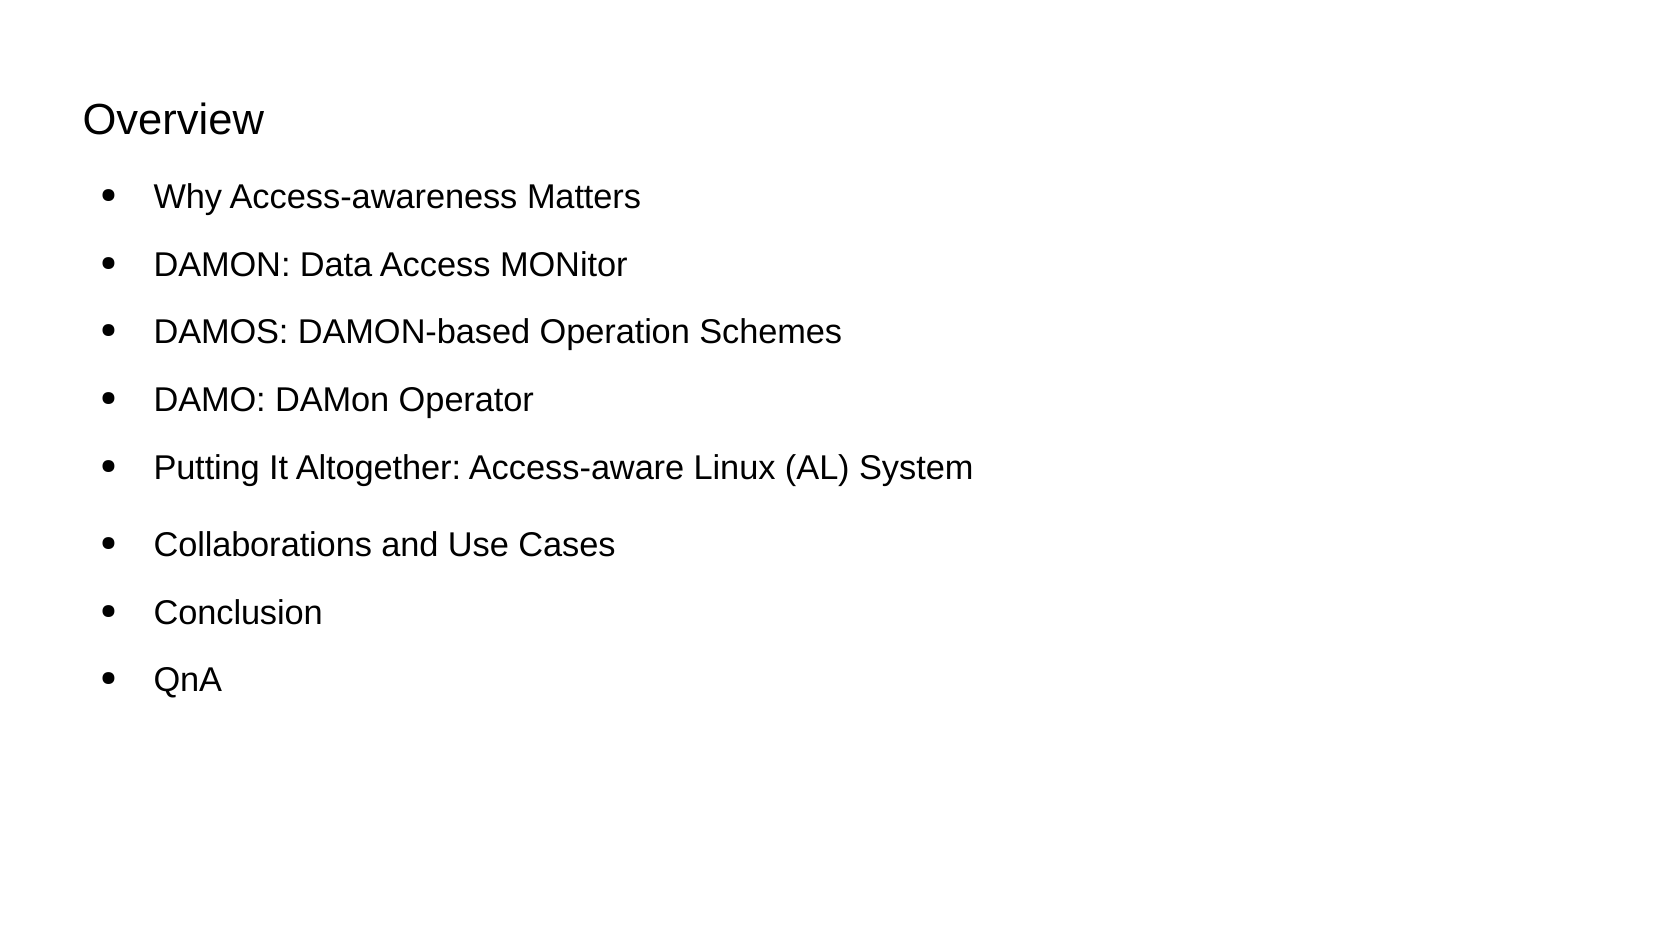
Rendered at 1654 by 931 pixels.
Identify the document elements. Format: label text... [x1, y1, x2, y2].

title Overview [82, 81, 1571, 157]
list Why Access-awareness Matters DAMON: Data Access MONitor DAMOS: DAMON-based Operation Schemes DAMO: DAMon Operator Putting It Altogether: Access-aware Linux (AL) System Collaborations and Use Cases Conclusion QnA [82, 177, 1571, 833]
